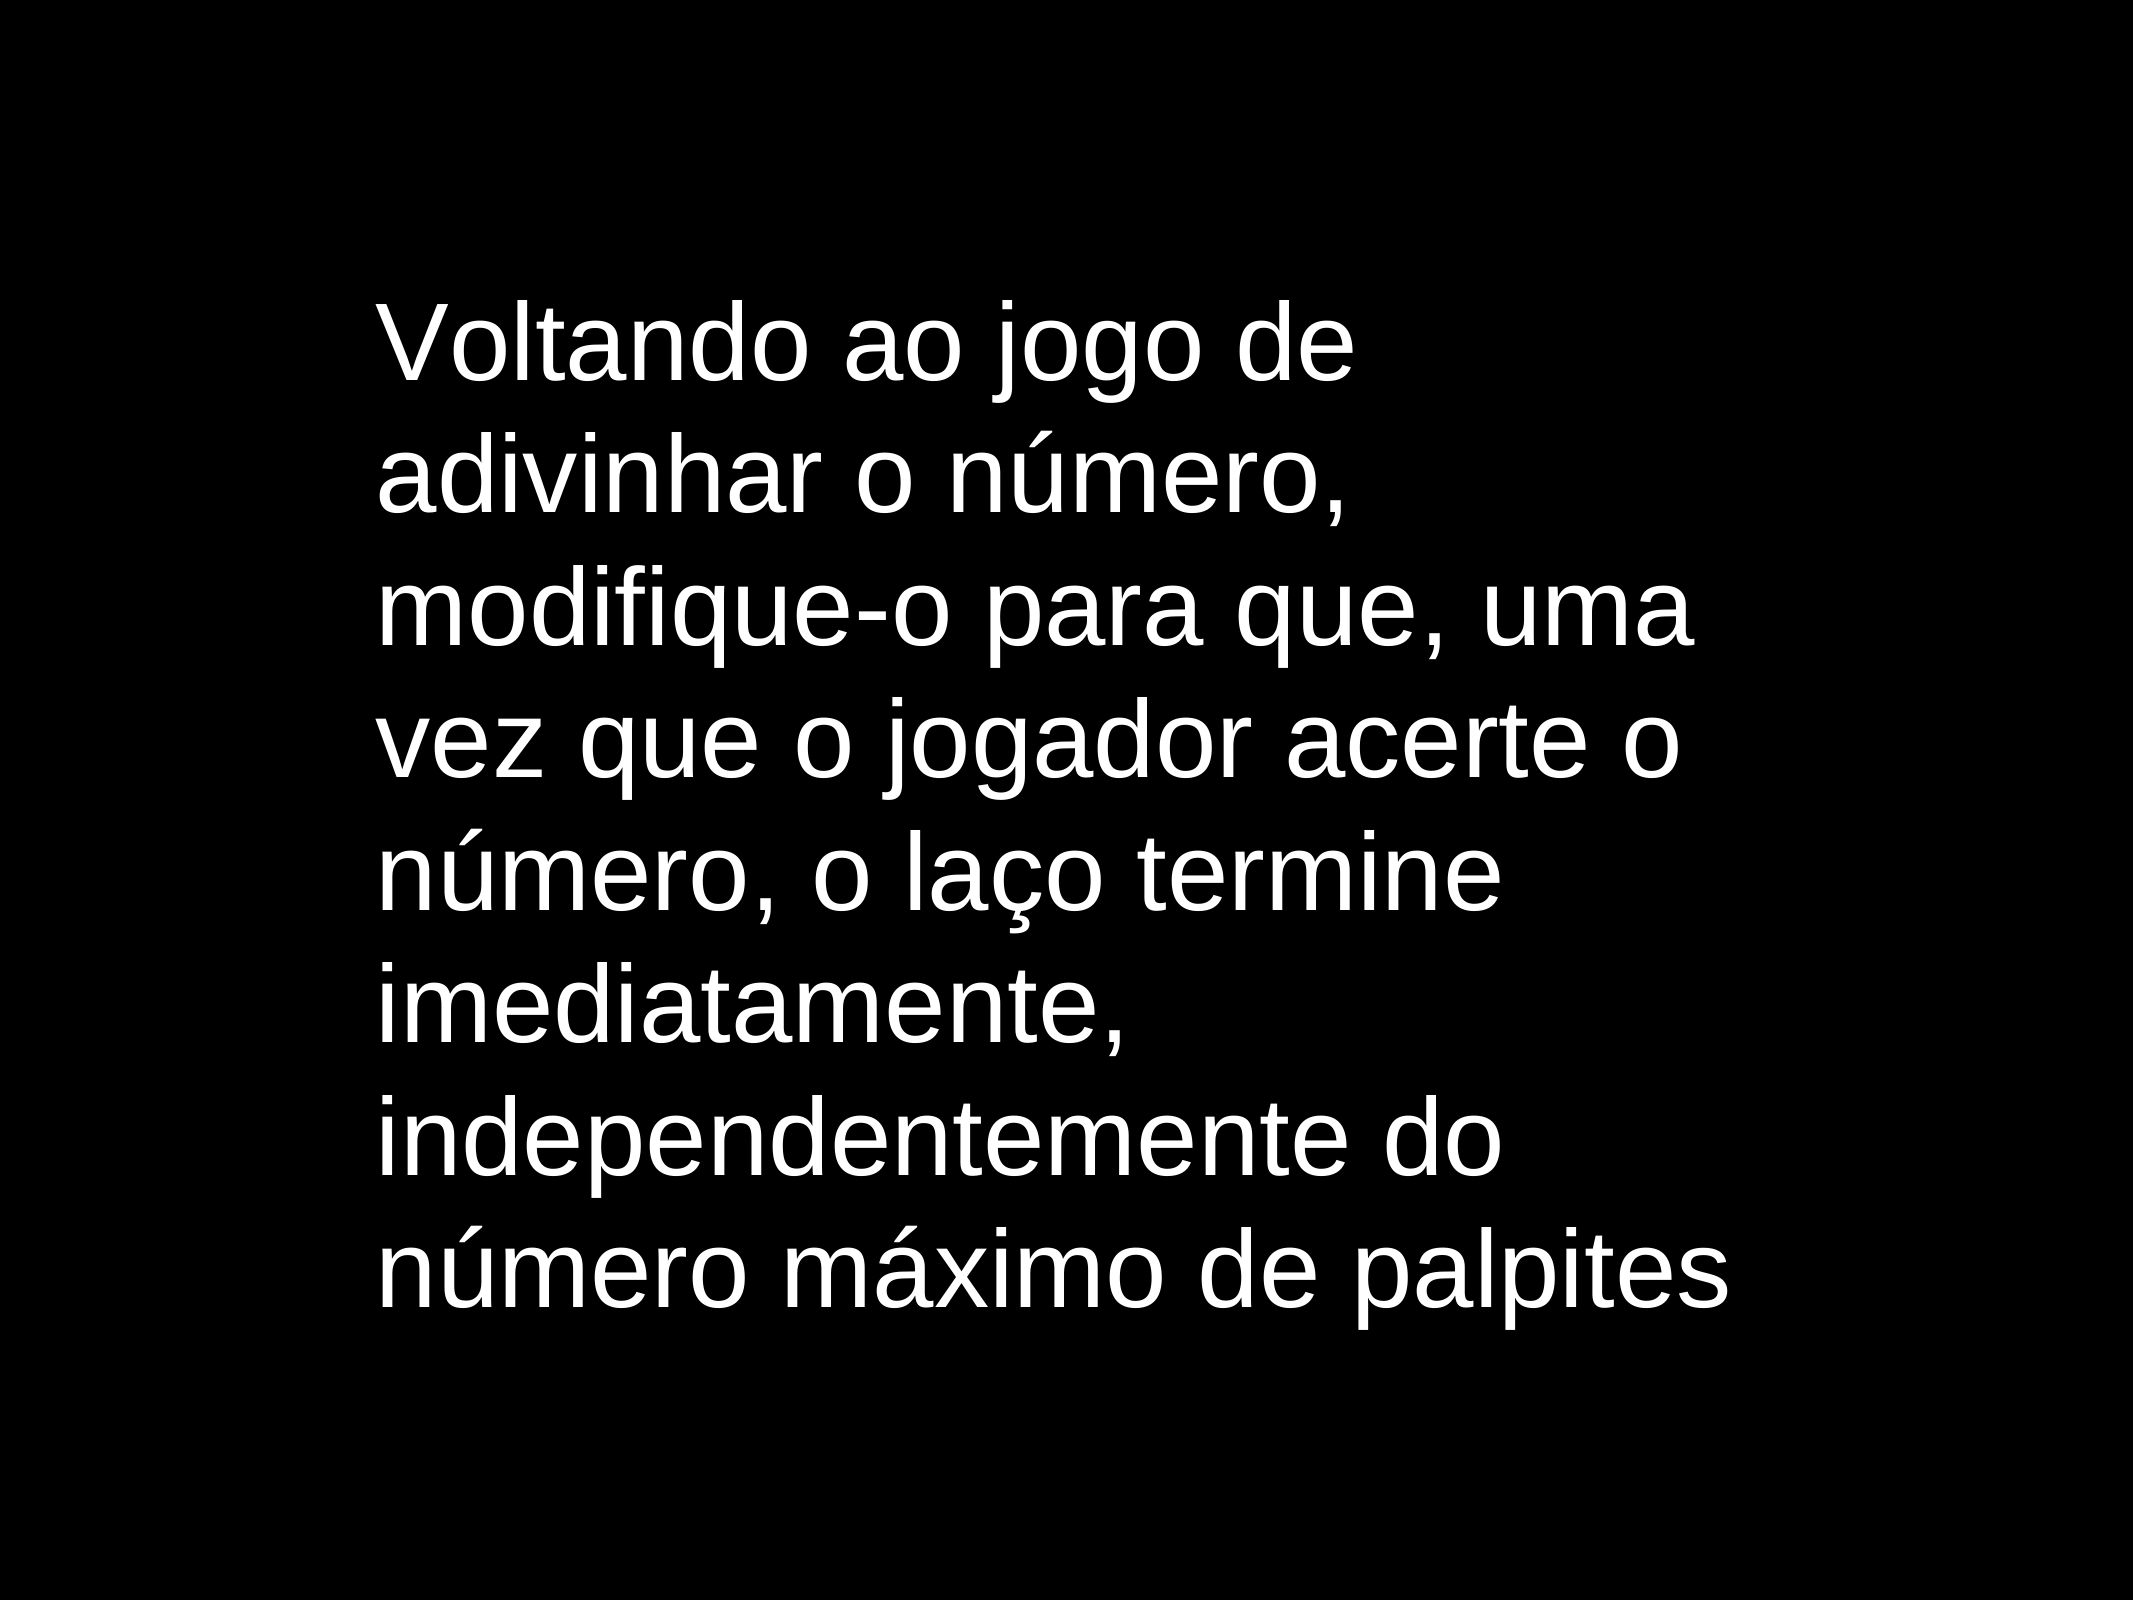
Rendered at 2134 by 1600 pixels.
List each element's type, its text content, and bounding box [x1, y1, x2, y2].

title Voltando ao jogo de adivinhar o número, modifique-o para que, uma vez que o jogador acerte o número, o laço termine imediatamente, independentemente do número máximo de palpites [375, 252, 1758, 1348]
